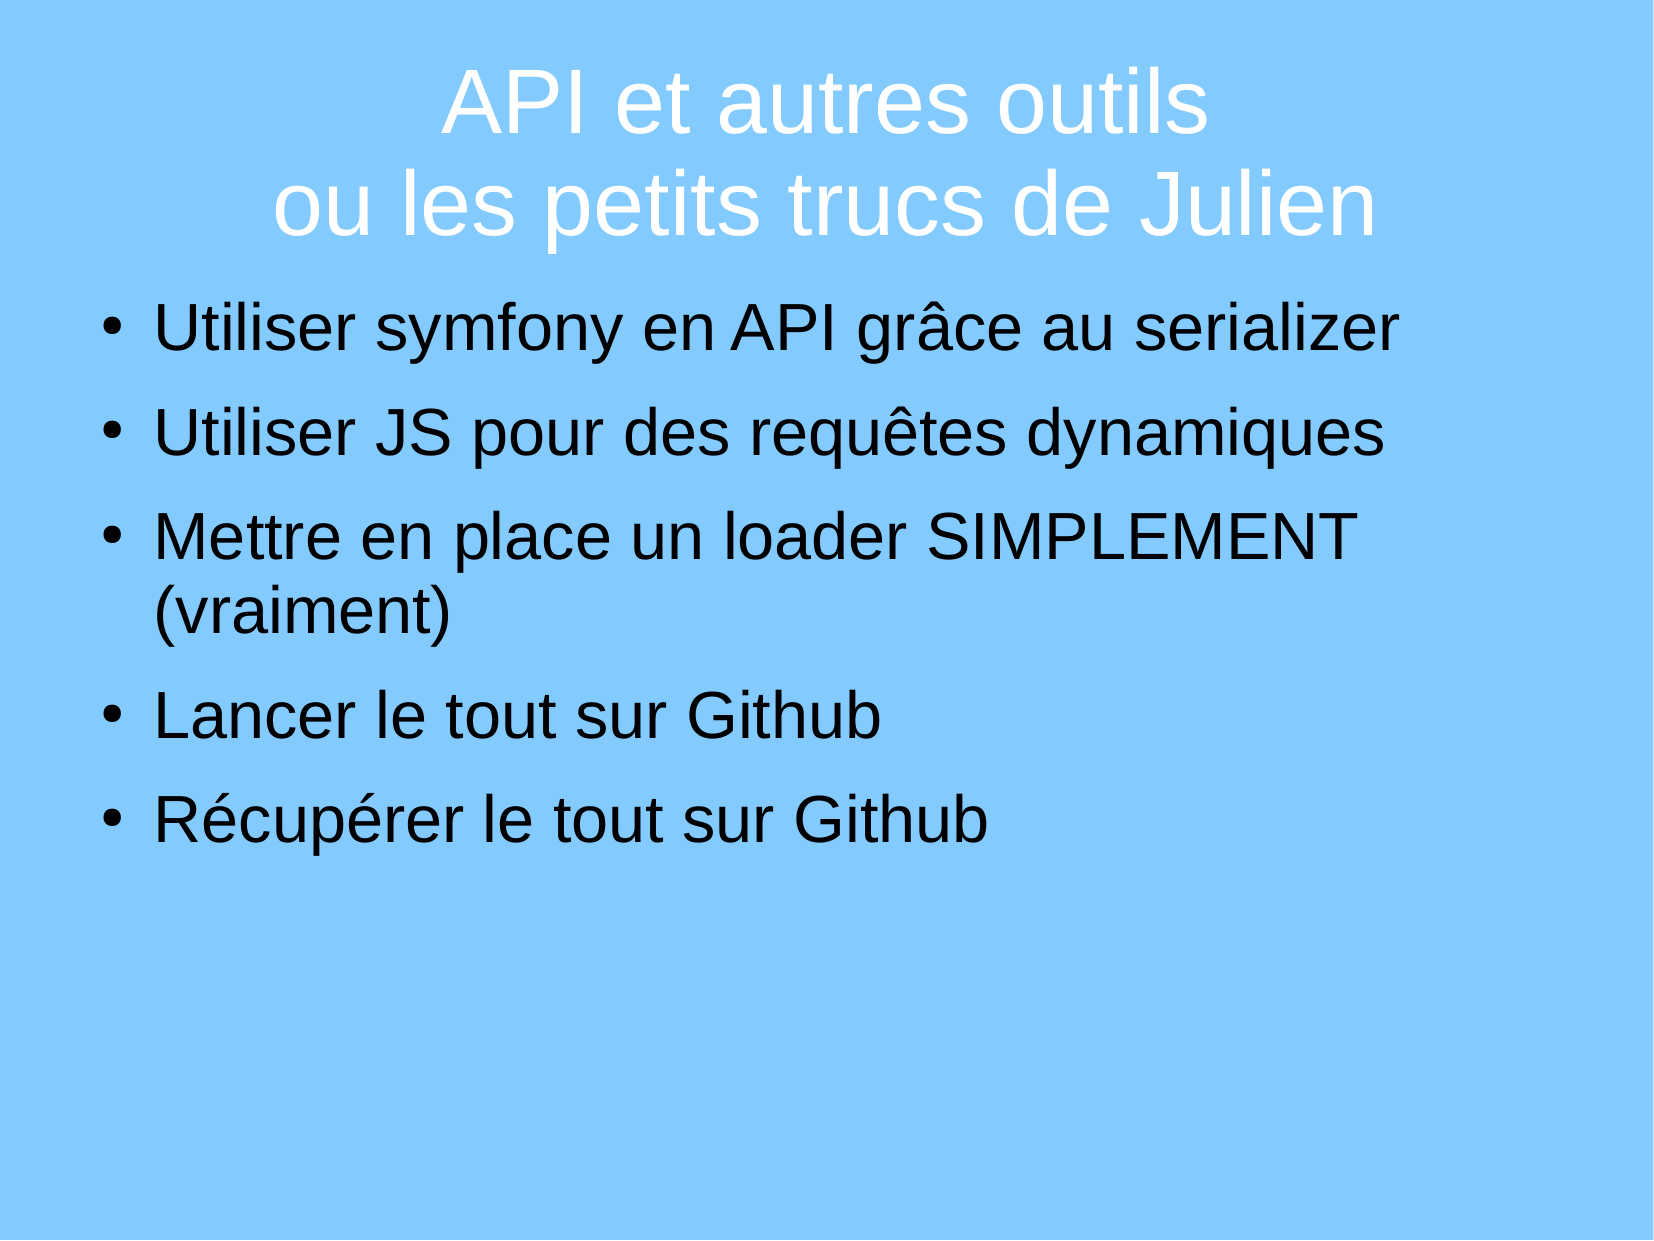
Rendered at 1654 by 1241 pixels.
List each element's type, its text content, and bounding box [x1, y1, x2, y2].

title API et autres outils ou les petits trucs de Julien [82, 49, 1571, 257]
list Utiliser symfony en API grâce au serializer Utiliser JS pour des requêtes dynamiques Mettre en place un loader SIMPLEMENT (vraiment) Lancer le tout sur Github Récupérer le tout sur Github [82, 290, 1571, 1010]
